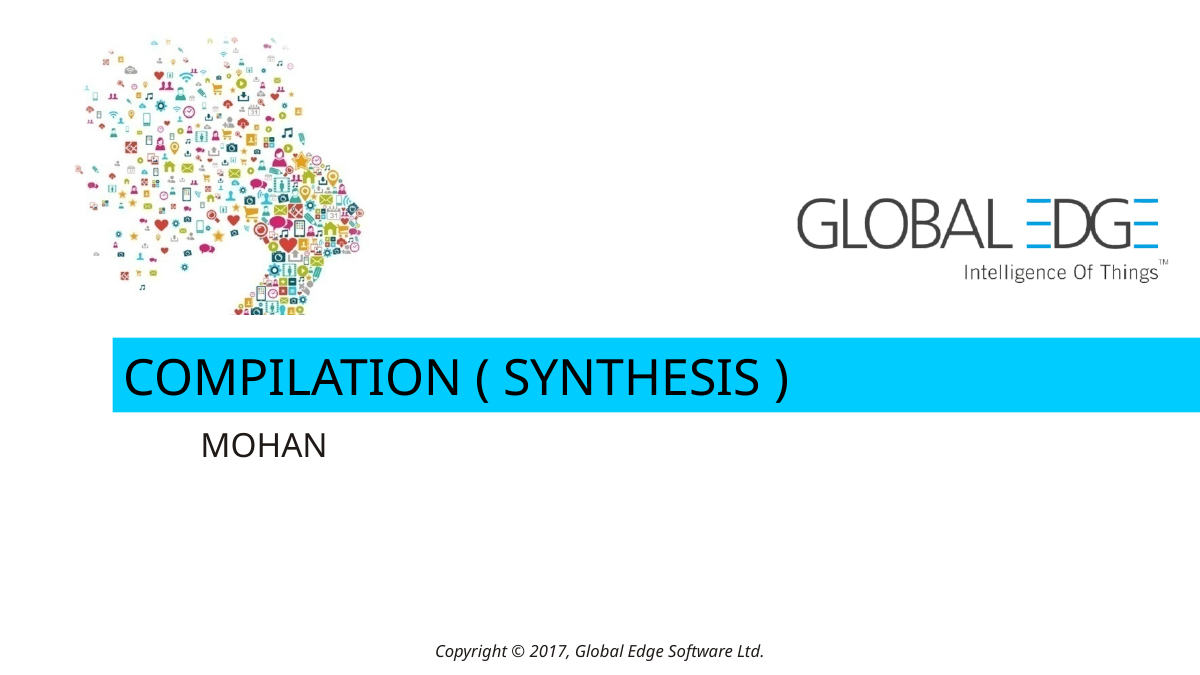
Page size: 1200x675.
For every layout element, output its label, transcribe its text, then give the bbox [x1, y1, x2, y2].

picture [787, 187, 1178, 293]
picture [75, 0, 377, 315]
list MOHAN [118, 412, 981, 475]
title COMPILATION ( SYNTHESIS ) [112, 337, 1200, 413]
